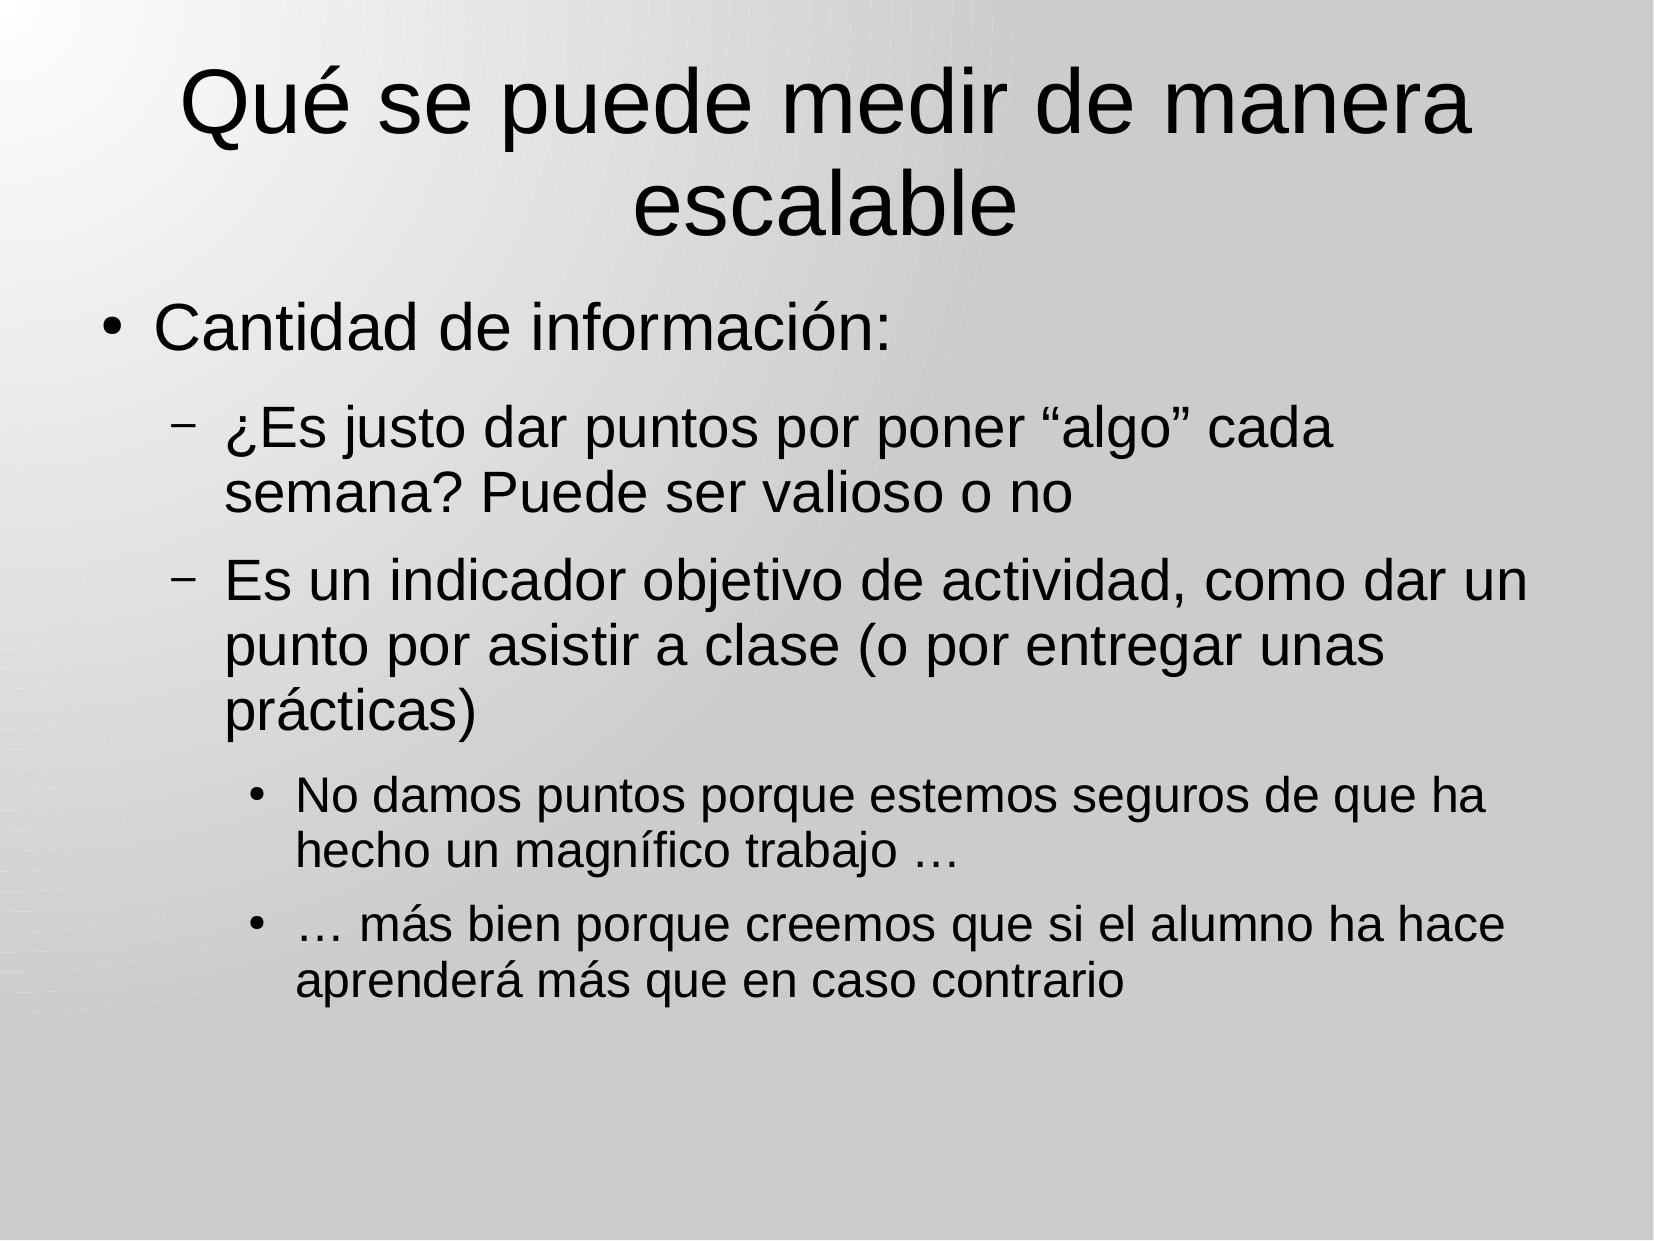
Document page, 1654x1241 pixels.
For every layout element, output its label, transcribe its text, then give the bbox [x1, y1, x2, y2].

title Qué se puede medir de manera escalable [82, 49, 1571, 257]
list Cantidad de información: ¿Es justo dar puntos por poner “algo” cada semana? Puede ser valioso o no Es un indicador objetivo de actividad, como dar un punto por asistir a clase (o por entregar unas prácticas) No damos puntos porque estemos seguros de que ha hecho un magnífico trabajo … … más bien porque creemos que si el alumno ha hace aprenderá más que en caso contrario [82, 290, 1538, 1109]
